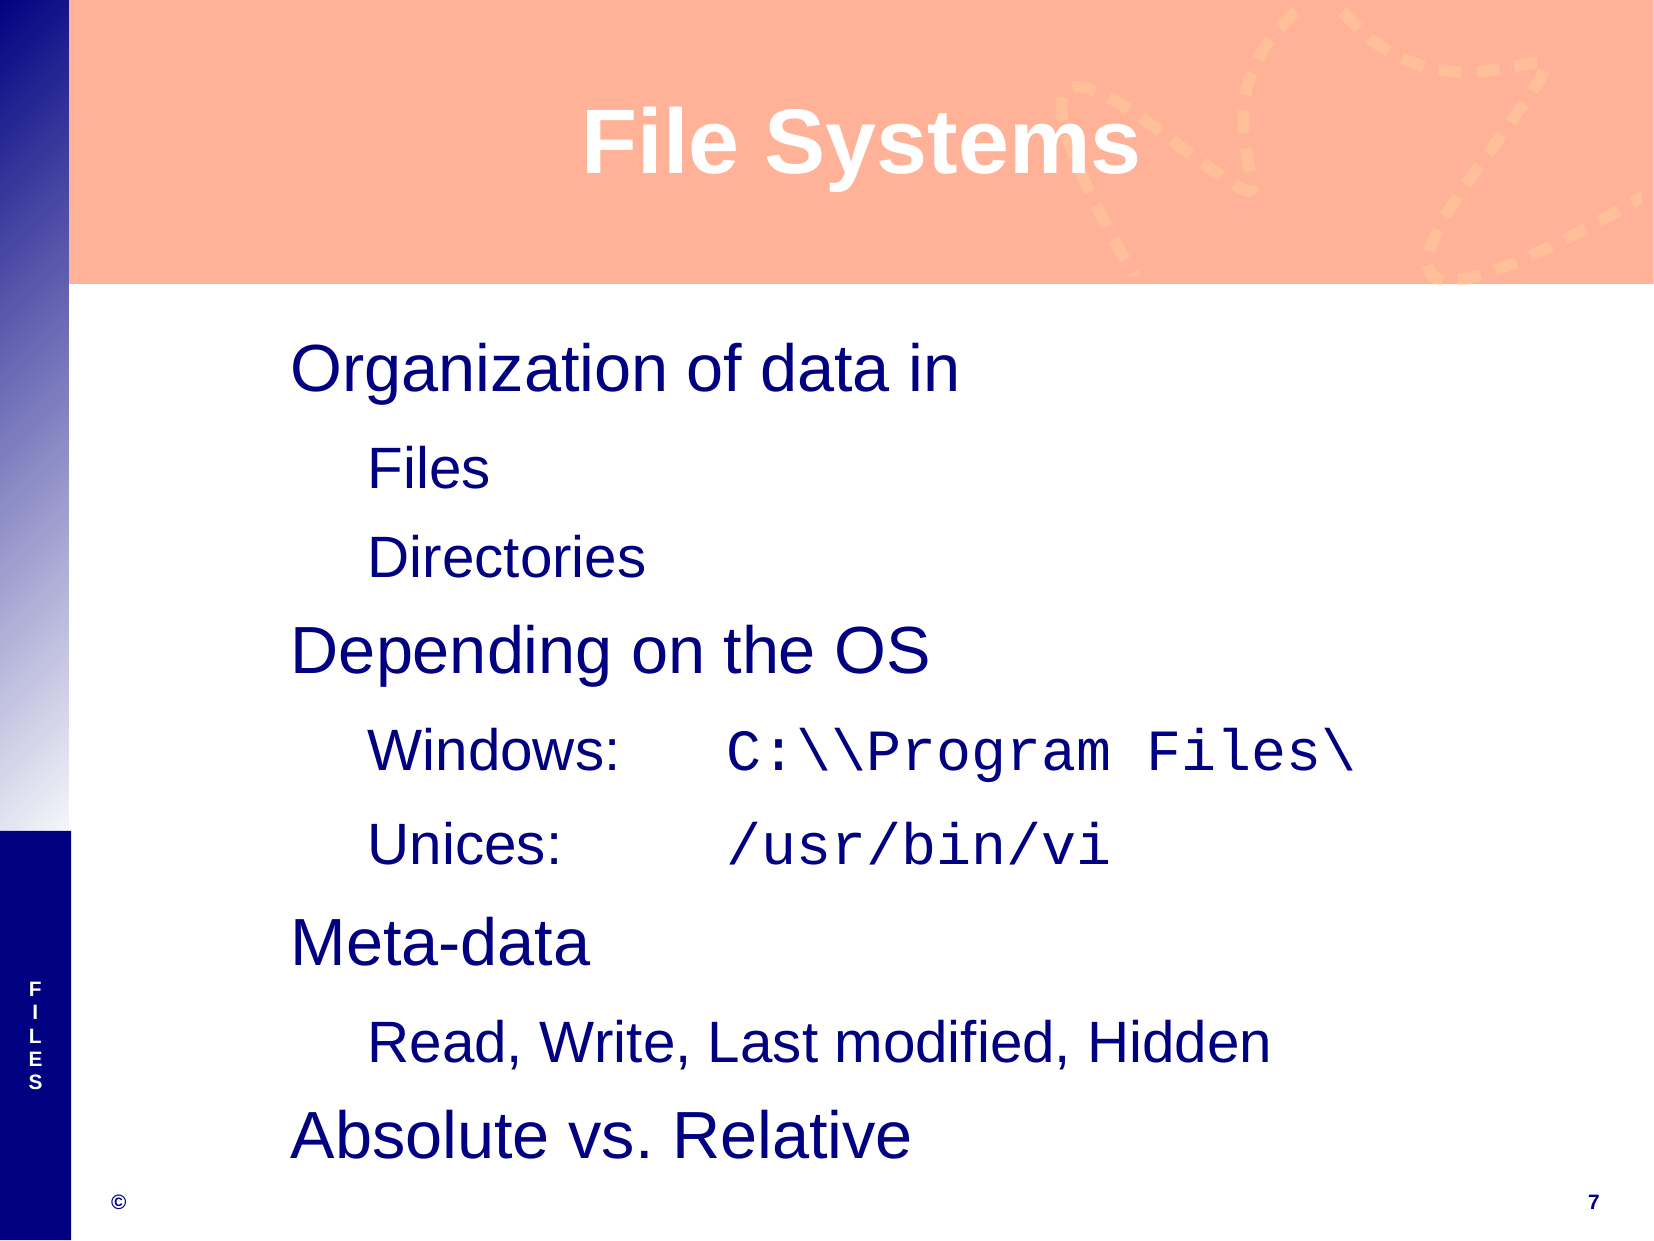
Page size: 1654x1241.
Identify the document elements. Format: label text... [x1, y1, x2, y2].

title File Systems [70, 37, 1654, 246]
list Organization of data in Files Directories Depending on the OS Windows: C:\\Program Files\ Unices: /usr/bin/vi Meta-data Read, Write, Last modified, Hidden Absolute vs. Relative [320, 331, 1404, 1173]
text_box F I L E S [0, 830, 71, 1241]
